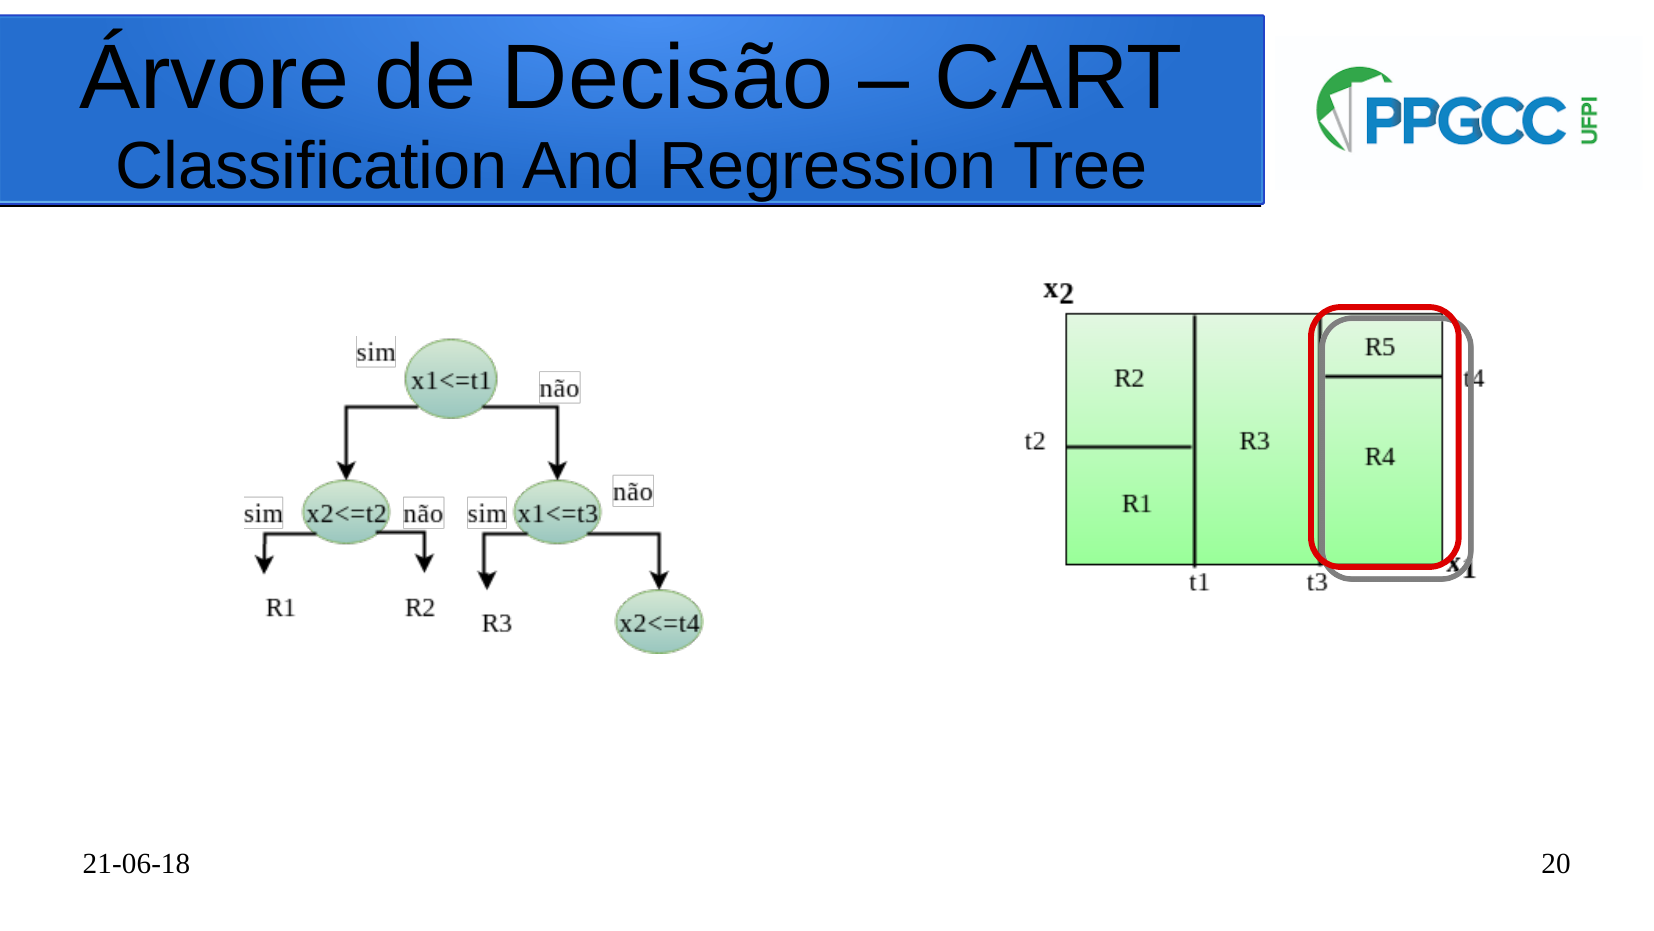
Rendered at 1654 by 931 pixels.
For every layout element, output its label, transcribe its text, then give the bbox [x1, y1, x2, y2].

picture [244, 336, 704, 654]
title Árvore de Decisão – CART Classification And Regression Tree [11, 26, 1252, 203]
picture [1275, 36, 1643, 190]
picture [1003, 271, 1506, 597]
